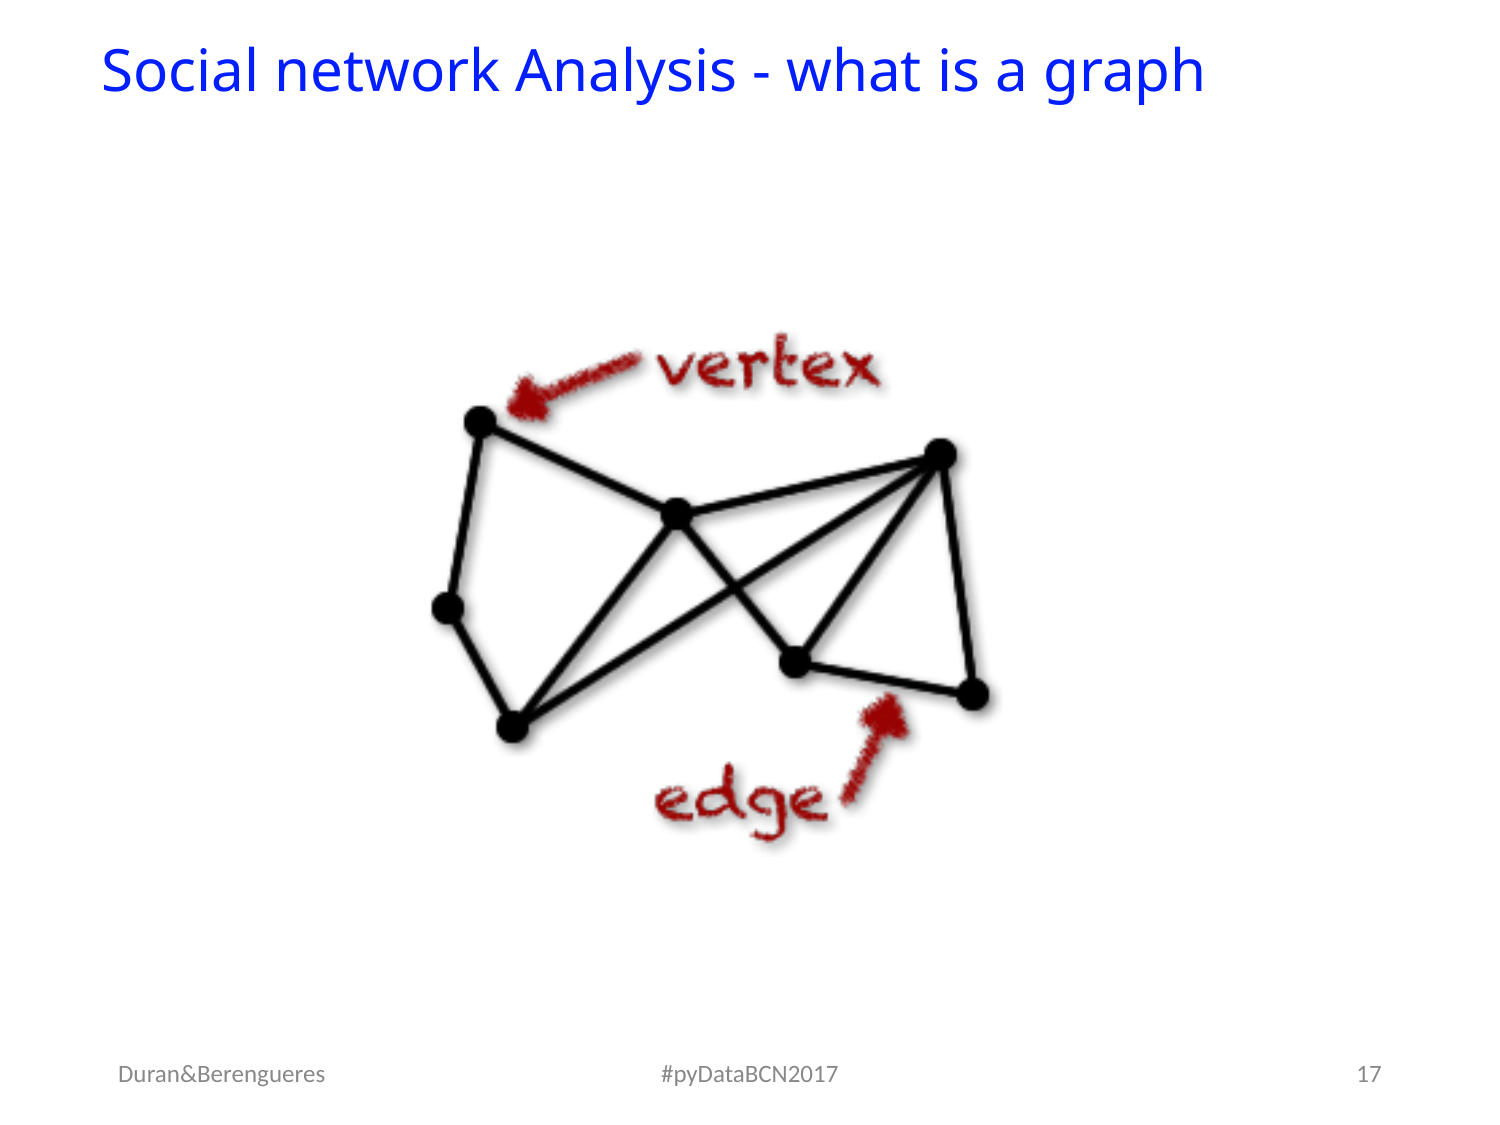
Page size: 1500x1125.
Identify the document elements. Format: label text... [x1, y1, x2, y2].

title Social network Analysis - what is a graph [86, 32, 1425, 114]
slide_number Duran&Berengueres [103, 1042, 441, 1103]
footer #pyDataBCN2017 [496, 1042, 1004, 1103]
picture [403, 318, 1076, 857]
slide_number <number> [1059, 1042, 1397, 1103]
